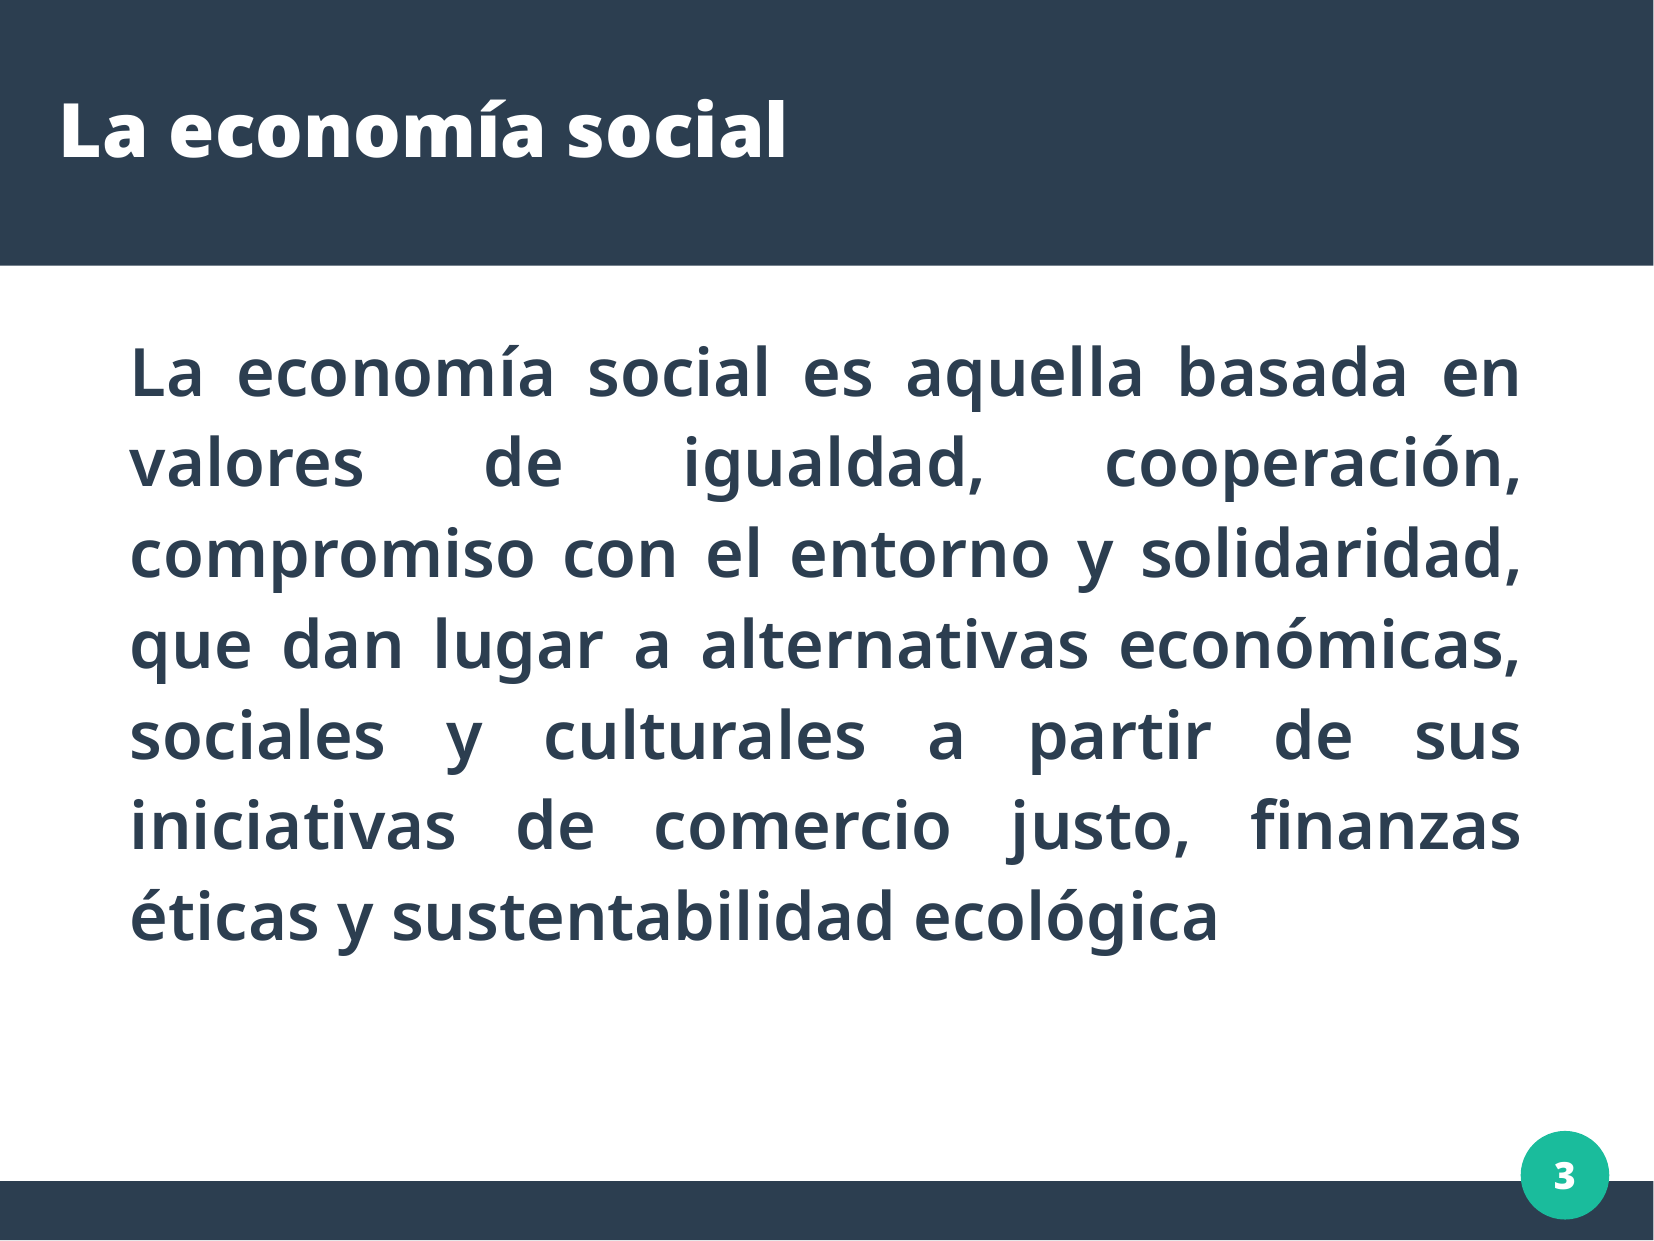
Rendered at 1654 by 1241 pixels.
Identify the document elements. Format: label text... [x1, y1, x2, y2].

title La economía social [59, 49, 1595, 207]
list La economía social es aquella basada en valores de igualdad, cooperación, compromiso con el entorno y solidaridad, que dan lugar a alternativas económicas, sociales y culturales a partir de sus iniciativas de comercio justo, finanzas éticas y sustentabilidad ecológica [59, 324, 1524, 1152]
